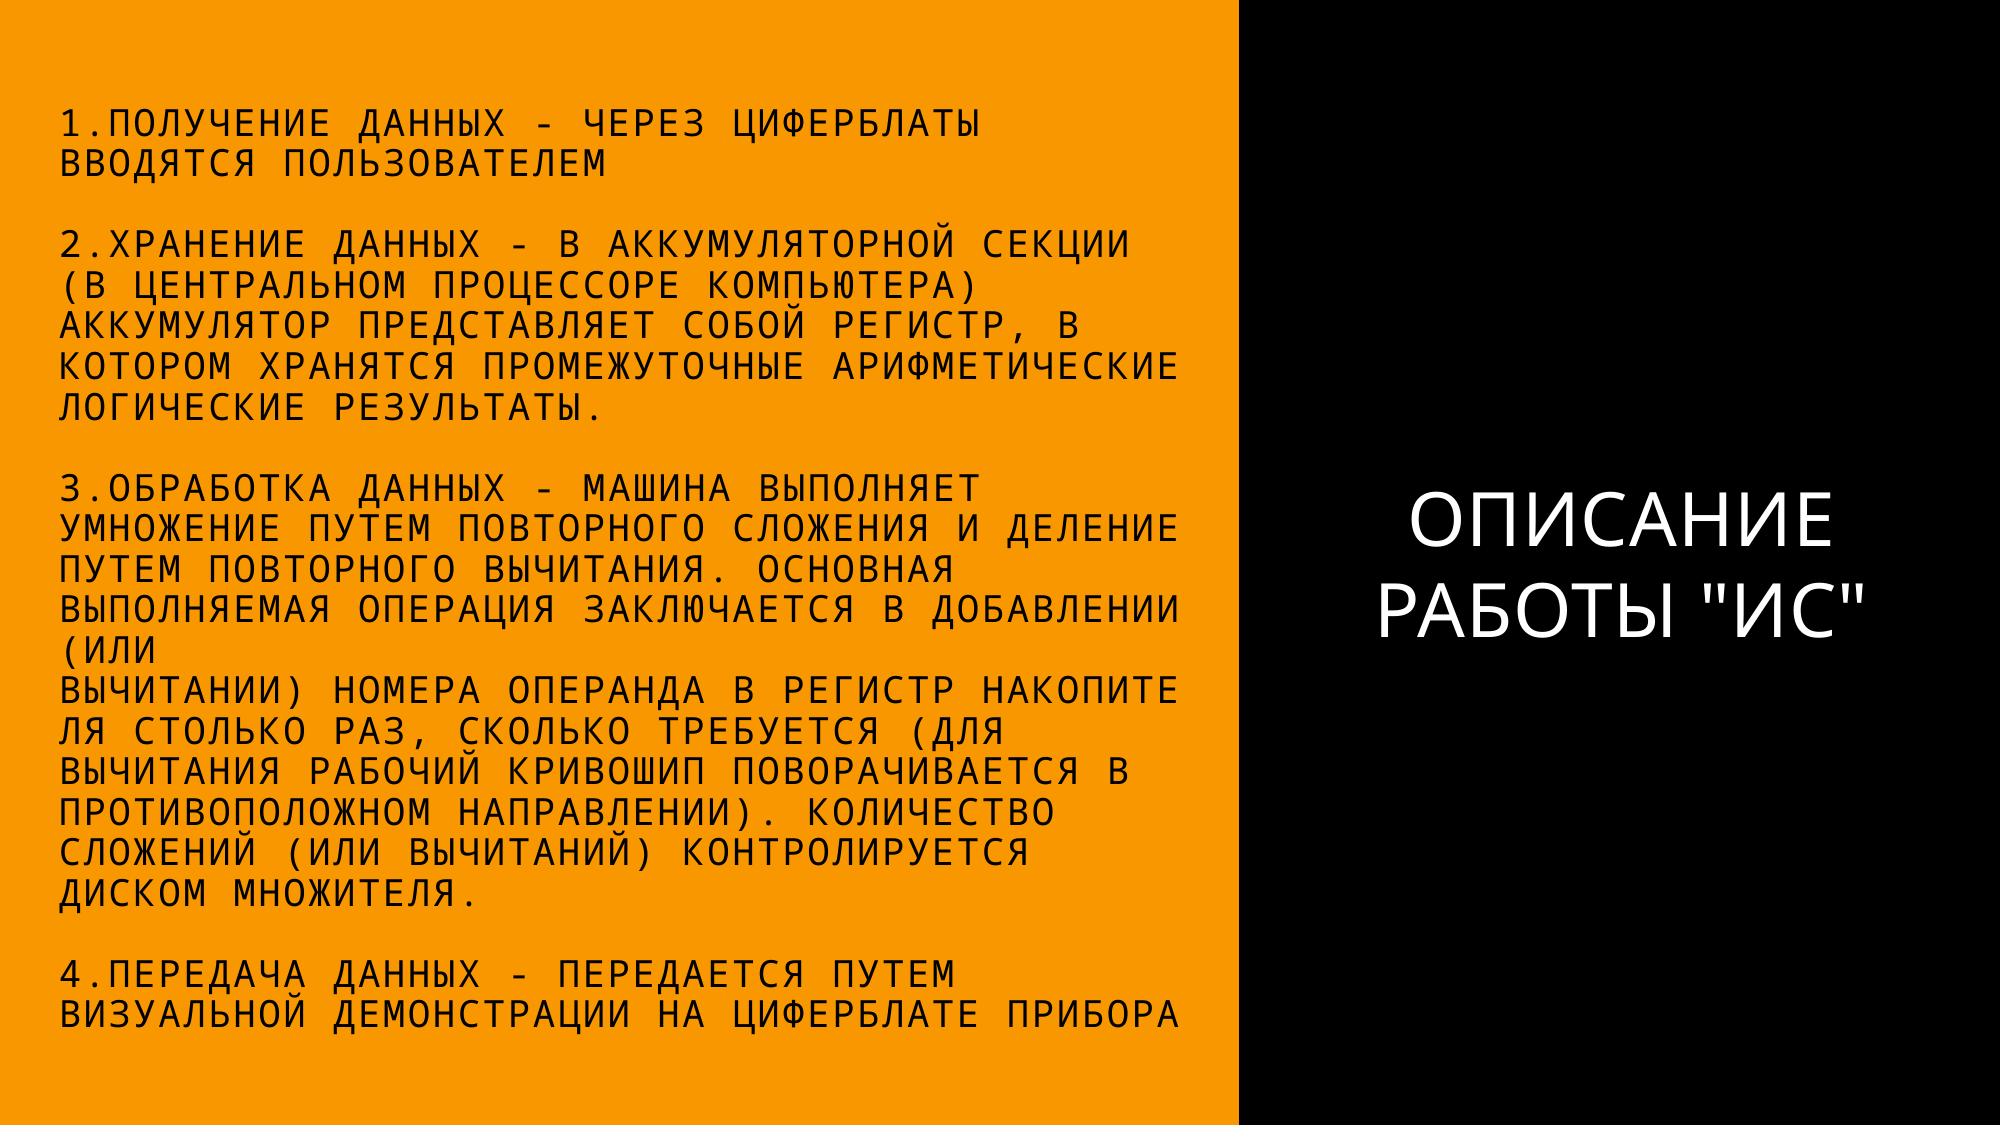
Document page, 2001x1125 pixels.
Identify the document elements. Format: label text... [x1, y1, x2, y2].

subtitle Описание работы "ИС" [1317, 104, 1927, 1019]
title 1.Получение данных - через циферблаты вводятся пользователем 2.Хранение данных - в аккумуляторной секции (в центральном процессоре компьютера) аккумулятор представляет собой регистр, в котором хранятся промежуточные арифметические логические результаты. 3.Обработка данных - машина выполняет умножение путем повторного сложения и деление путем повторного вычитания. Основная выполняемая операция заключается в добавлении (или вычитании) номера операнда в регистр накопителя столько раз, сколько требуется (для вычитания рабочий кривошип поворачивается в противоположном направлении). Количество сложений (или вычитаний) контролируется диском множителя. 4.Передача данных - передается путем визуальной демонстрации на циферблате прибора [43, 60, 1198, 1125]
text_box [0, 0, 2000, 1125]
